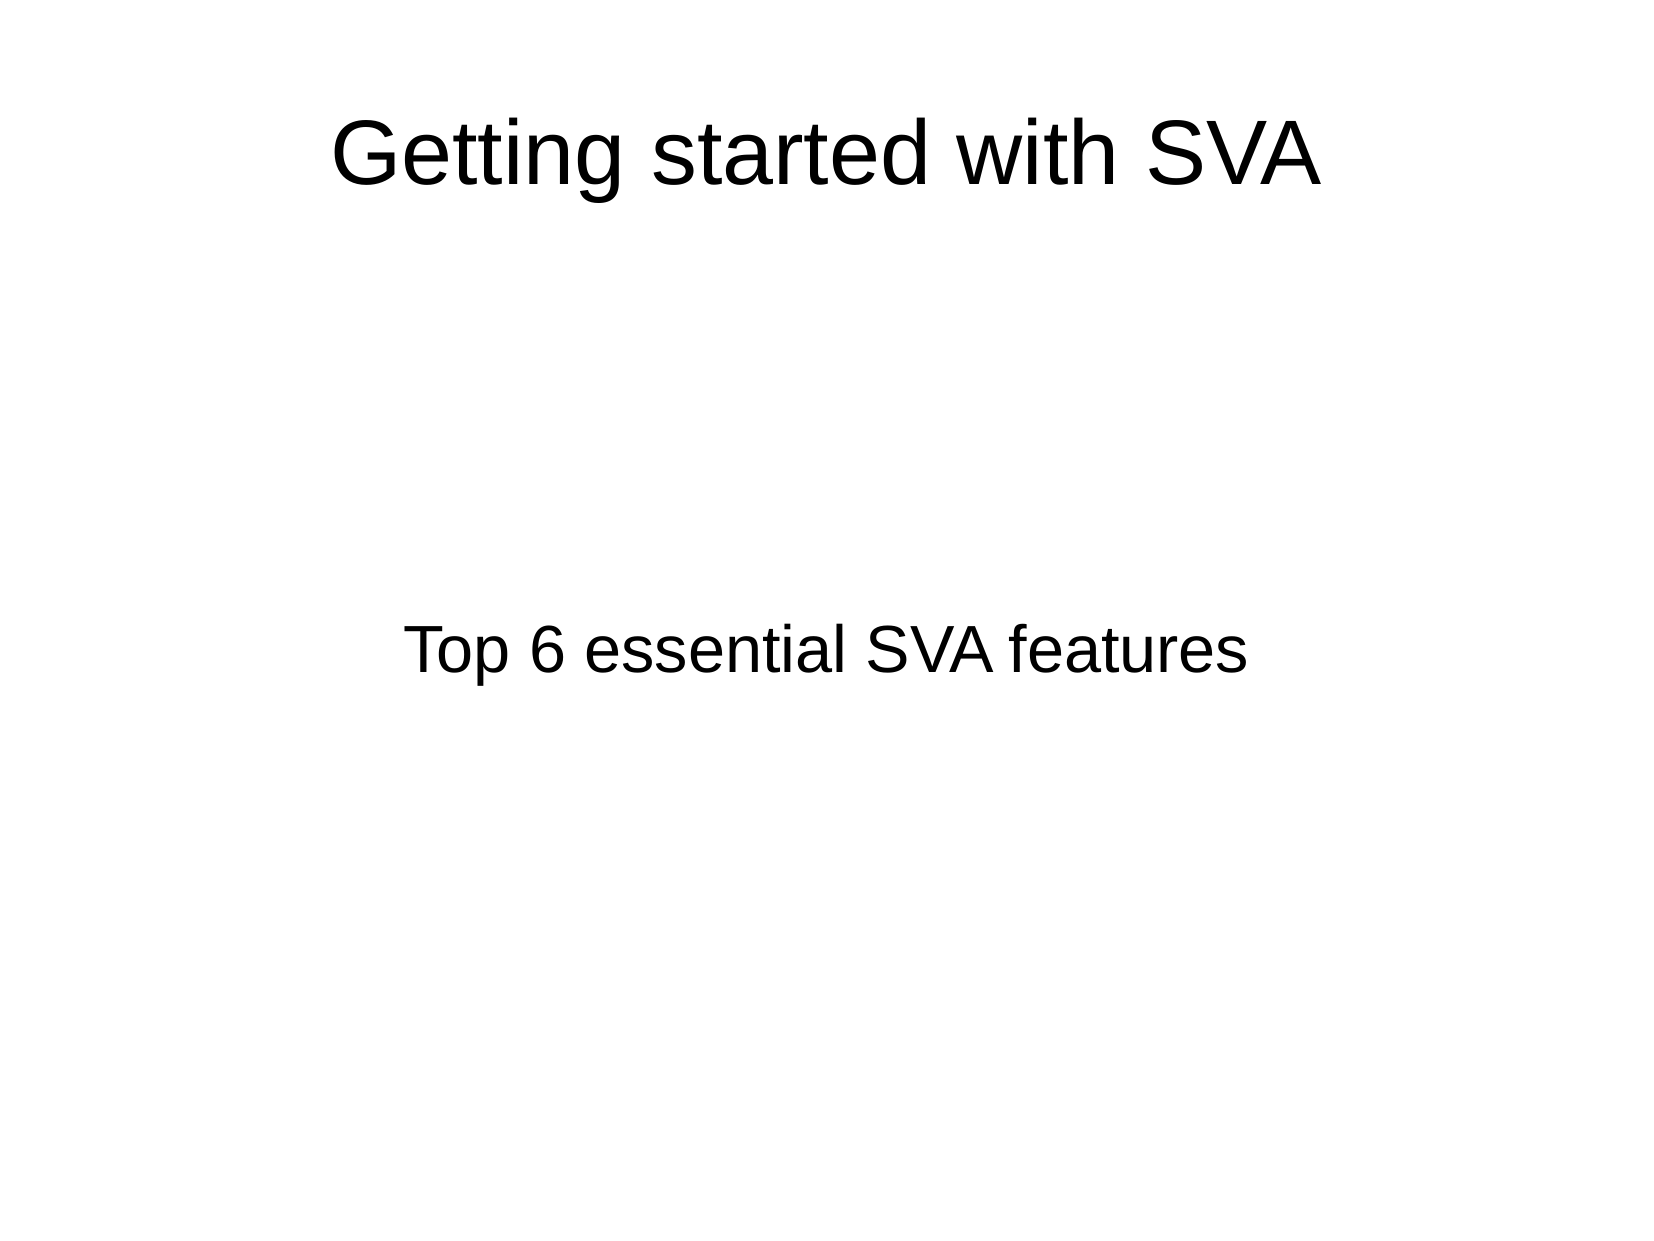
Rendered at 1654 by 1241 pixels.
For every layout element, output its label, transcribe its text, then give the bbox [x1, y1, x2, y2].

title Getting started with SVA [82, 49, 1571, 257]
subtitle Top 6 essential SVA features [82, 290, 1571, 1010]
